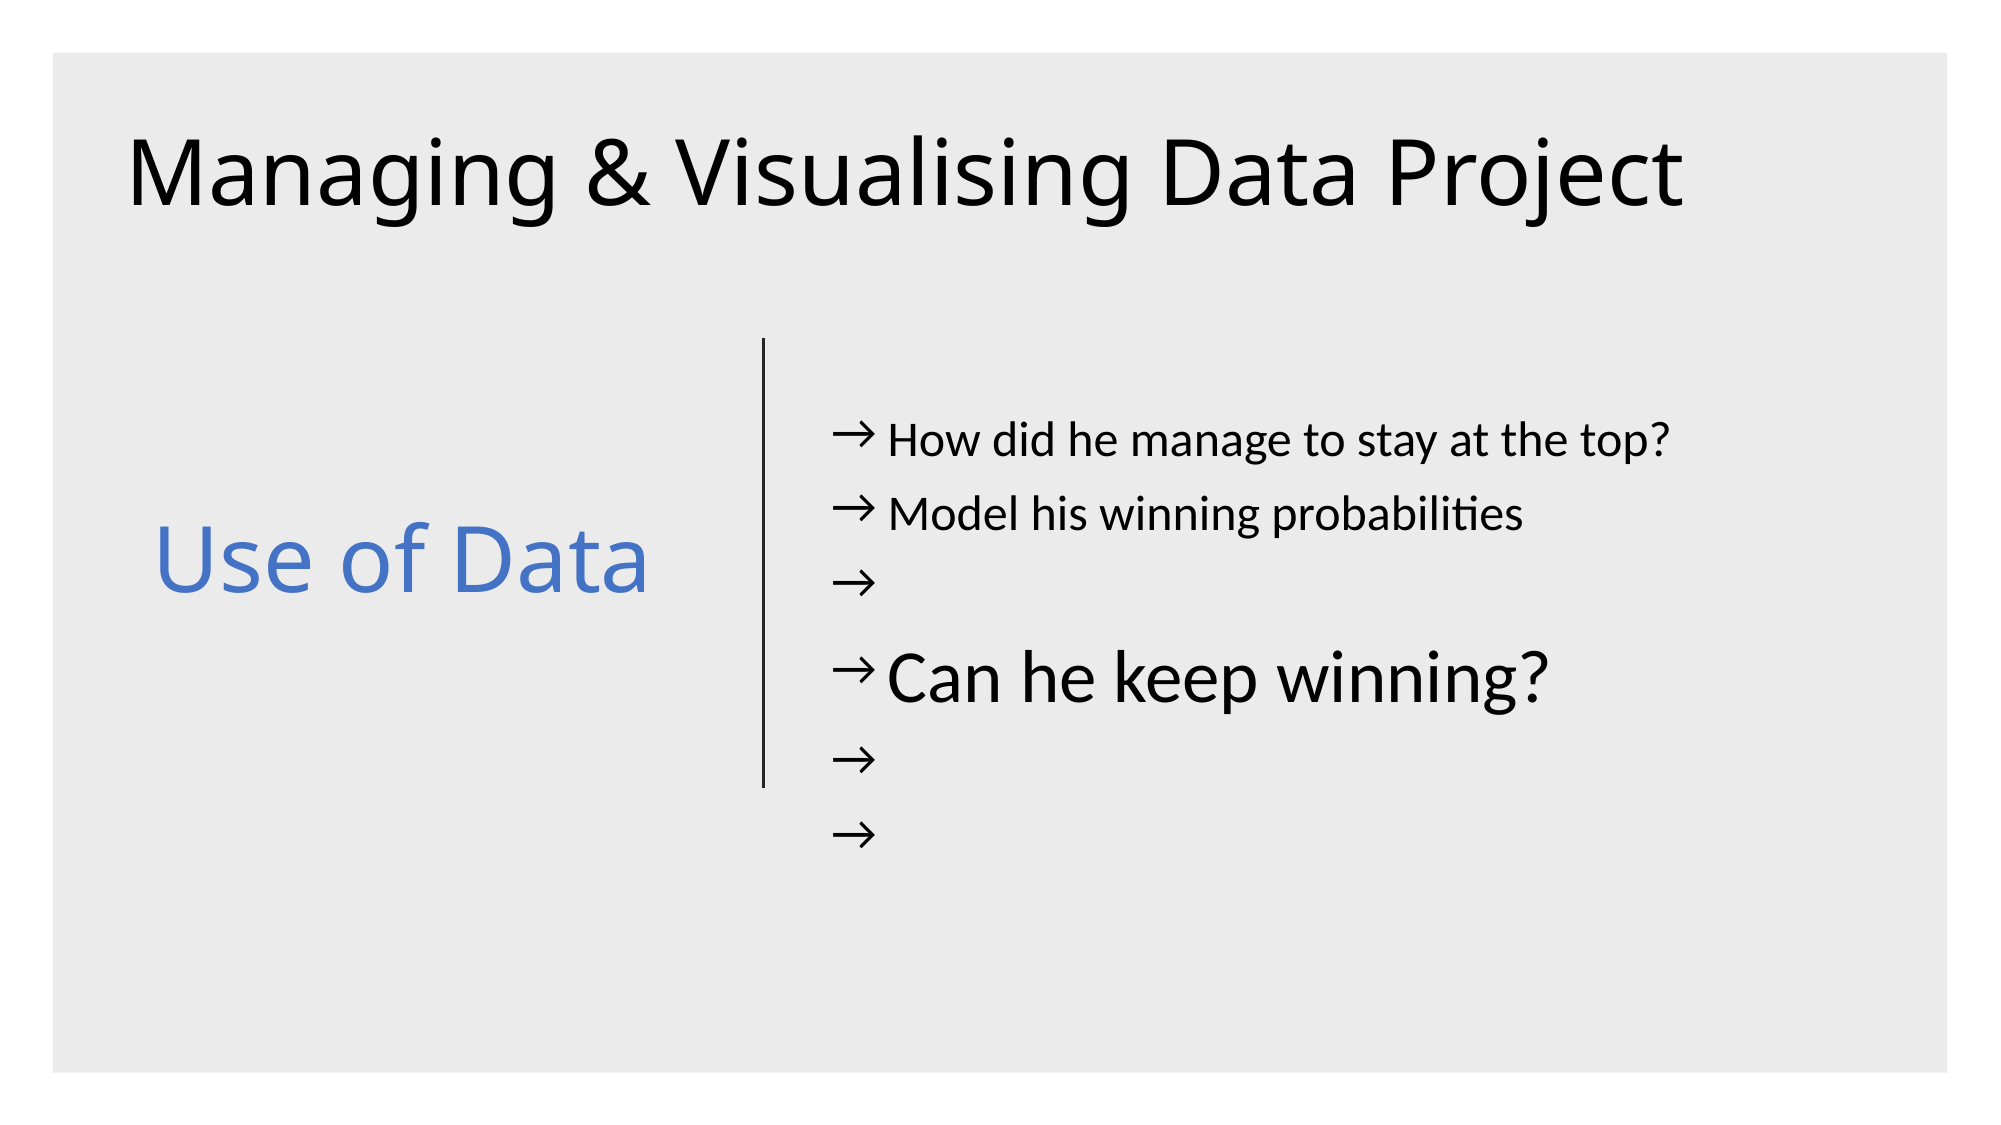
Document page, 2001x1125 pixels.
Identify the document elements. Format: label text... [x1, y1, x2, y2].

title Use of Data [137, 285, 711, 967]
list How did he manage to stay at the top? Model his winning probabilities Can he keep winning? [816, 158, 1863, 967]
text_box [53, 53, 1947, 1073]
text_box Managing & Visualising Data Project [110, 67, 1836, 285]
